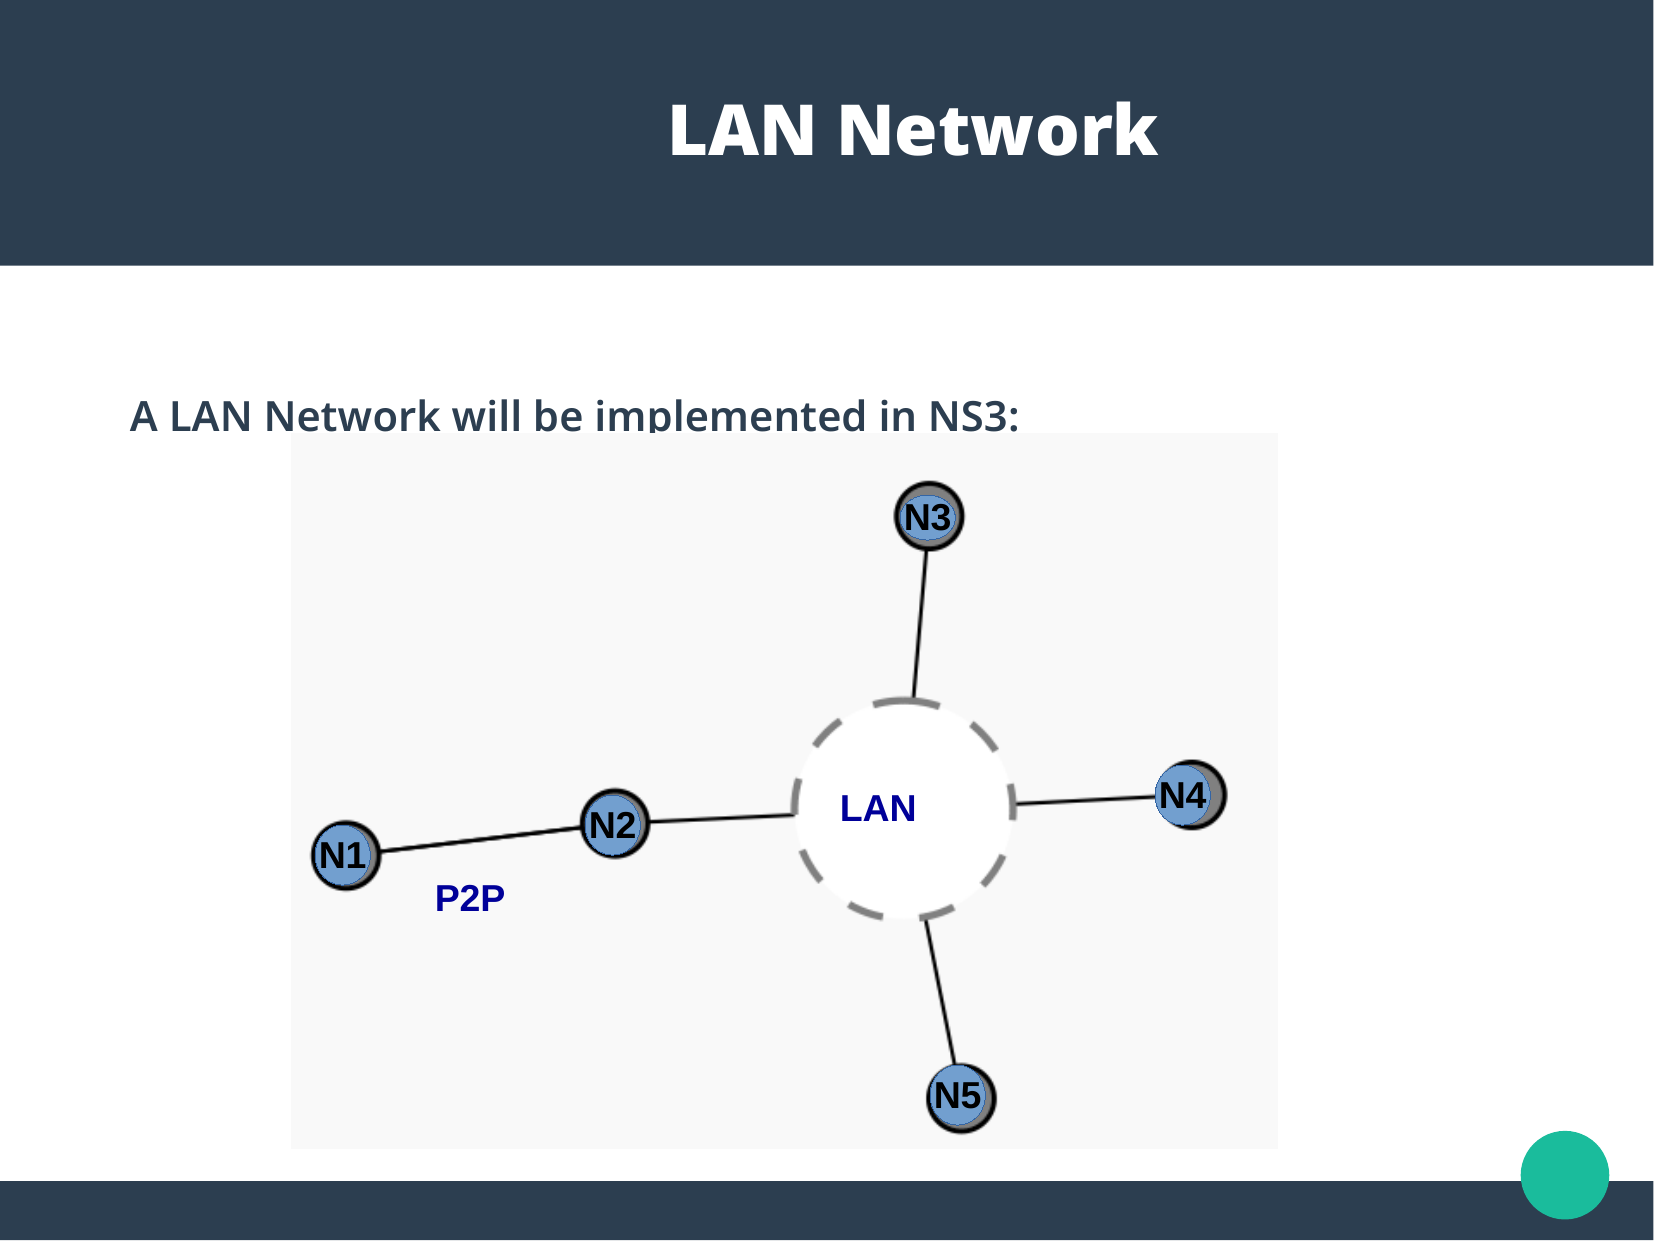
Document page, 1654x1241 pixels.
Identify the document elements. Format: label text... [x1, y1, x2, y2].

text_box N4 [1155, 765, 1211, 826]
text_box N2 [585, 795, 641, 856]
picture [291, 433, 1278, 1149]
text_box N5 [930, 1065, 986, 1126]
title LAN Network [59, 49, 1595, 207]
list A LAN Network will be implemented in NS3: [59, 300, 1595, 1151]
text_box N1 [315, 825, 371, 886]
text_box N3 [900, 495, 956, 541]
text_box P2P [420, 870, 556, 927]
text_box LAN [825, 780, 961, 837]
